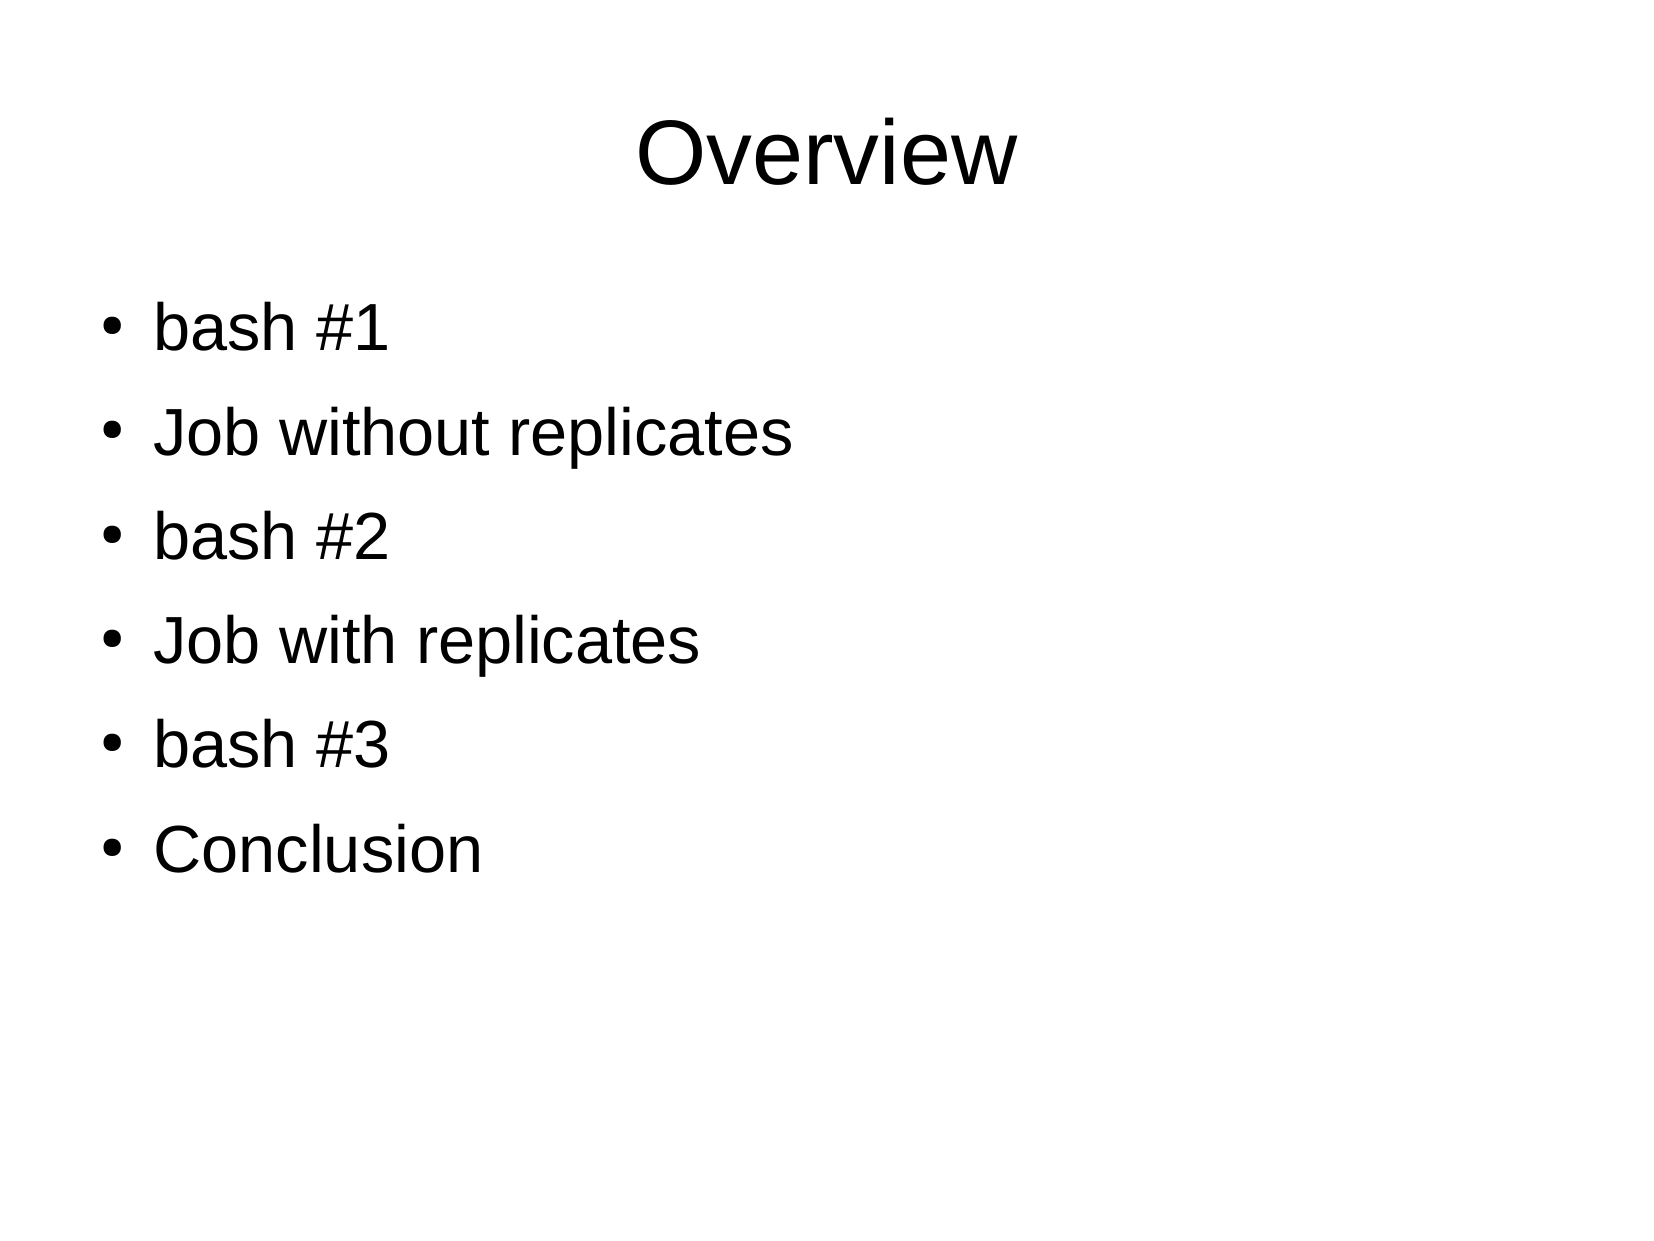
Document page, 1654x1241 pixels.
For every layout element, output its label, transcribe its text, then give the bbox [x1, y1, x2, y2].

title Overview [82, 49, 1571, 257]
list bash #1 Job without replicates bash #2 Job with replicates bash #3 Conclusion [82, 290, 1571, 1010]
